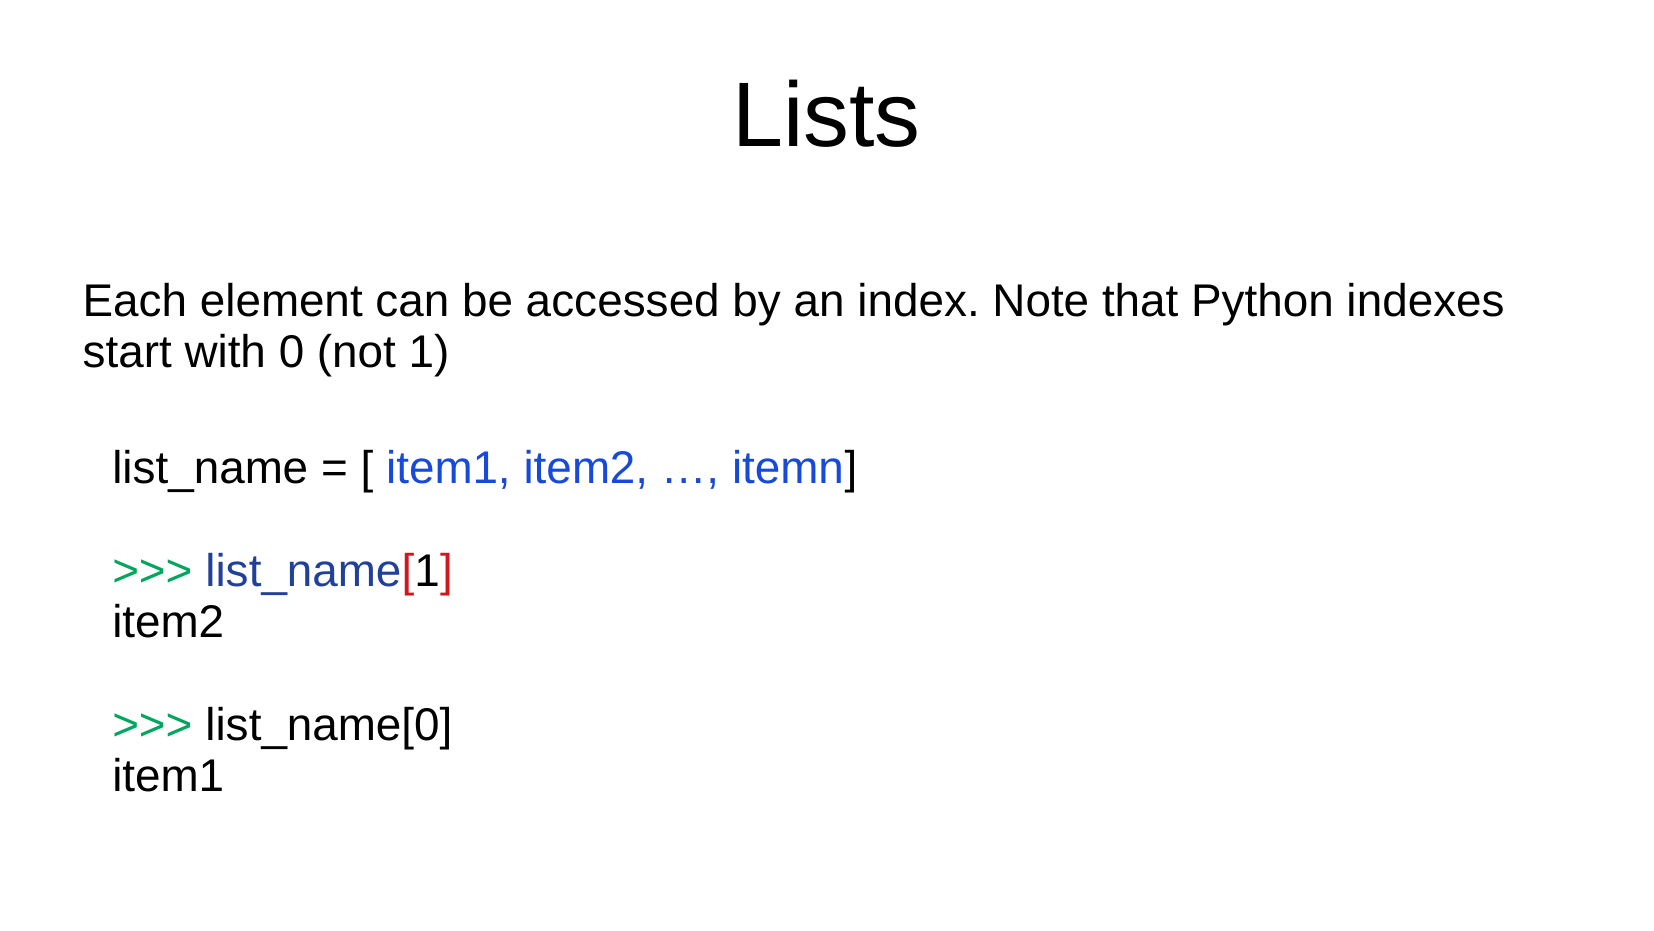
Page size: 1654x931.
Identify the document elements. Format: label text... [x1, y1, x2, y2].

list Each element can be accessed by an index. Note that Python indexes start with 0 (not 1) [82, 193, 1571, 826]
text_box list_name = [ item1, item2, …, itemn] >>> list_name[1] item2 >>> list_name[0] item1 [97, 435, 1201, 809]
title Lists [82, 37, 1571, 193]
